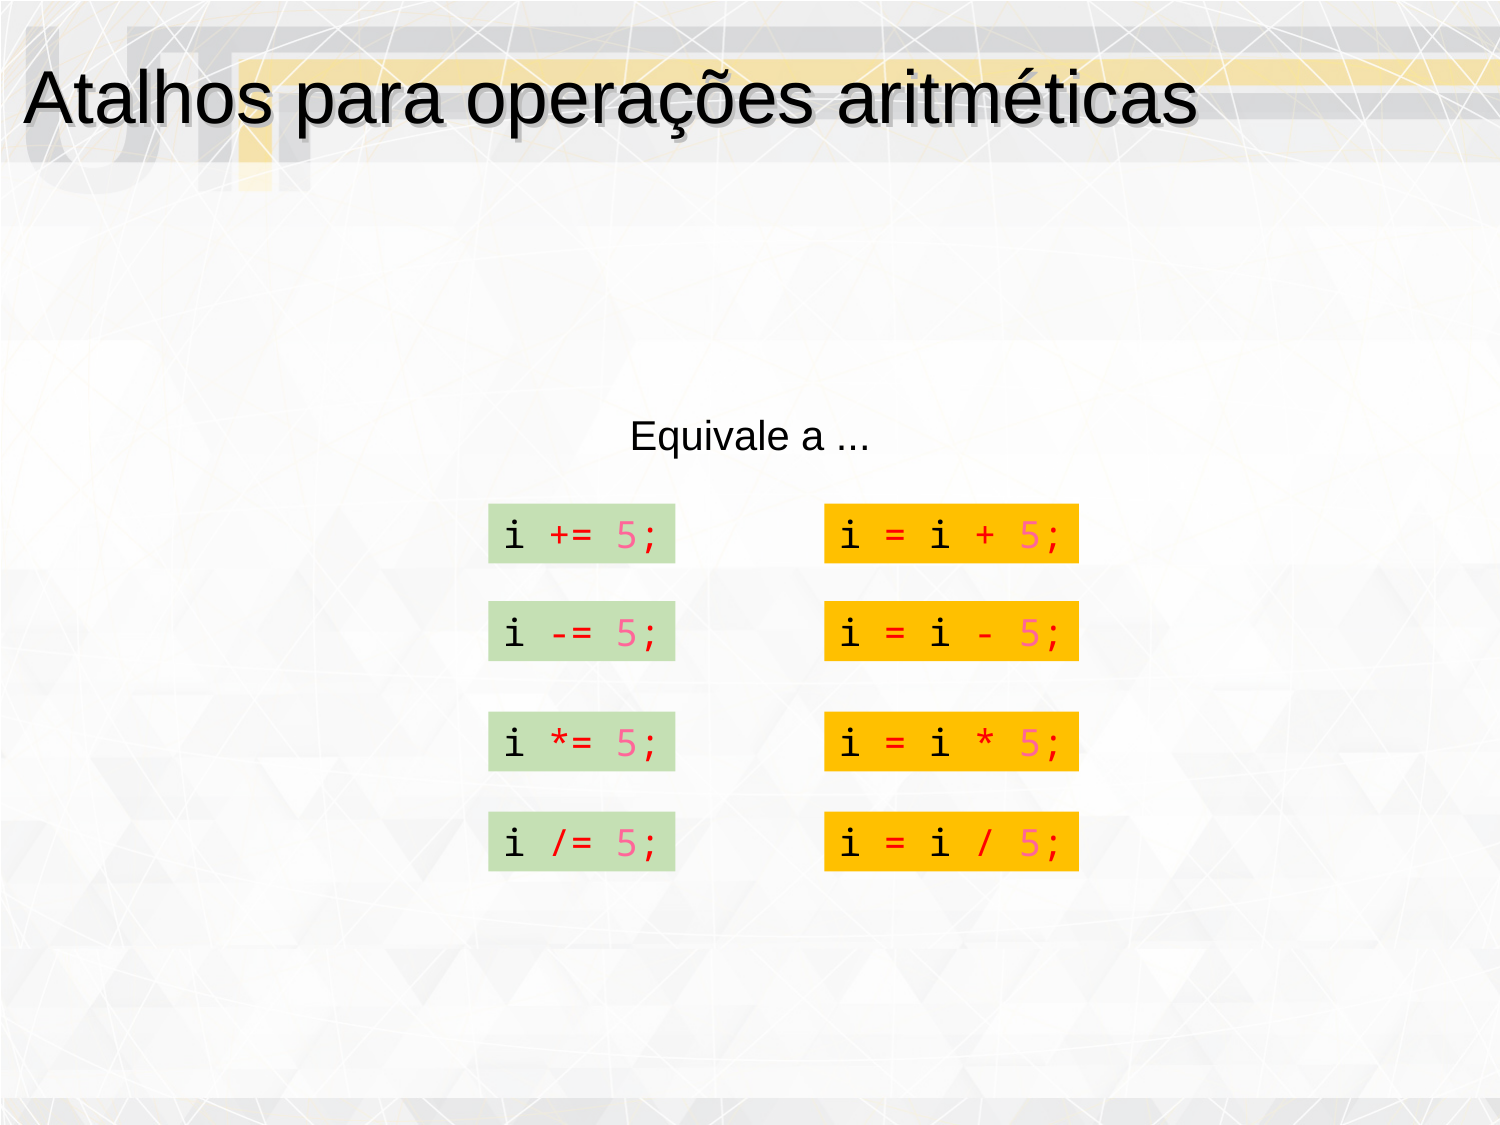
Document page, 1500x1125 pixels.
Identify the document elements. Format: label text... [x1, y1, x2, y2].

text_box i -= 5; [488, 601, 676, 662]
text_box i += 5; [488, 503, 676, 564]
text_box i = i * 5; [824, 711, 1079, 772]
text_box i = i + 5; [824, 503, 1079, 564]
title Atalhos para operações aritméticas [23, 18, 1489, 178]
text_box i /= 5; [488, 811, 676, 872]
text_box Equivale a ... [614, 401, 886, 466]
text_box i *= 5; [488, 711, 676, 772]
text_box i = i / 5; [824, 811, 1079, 872]
text_box i = i - 5; [824, 601, 1079, 662]
